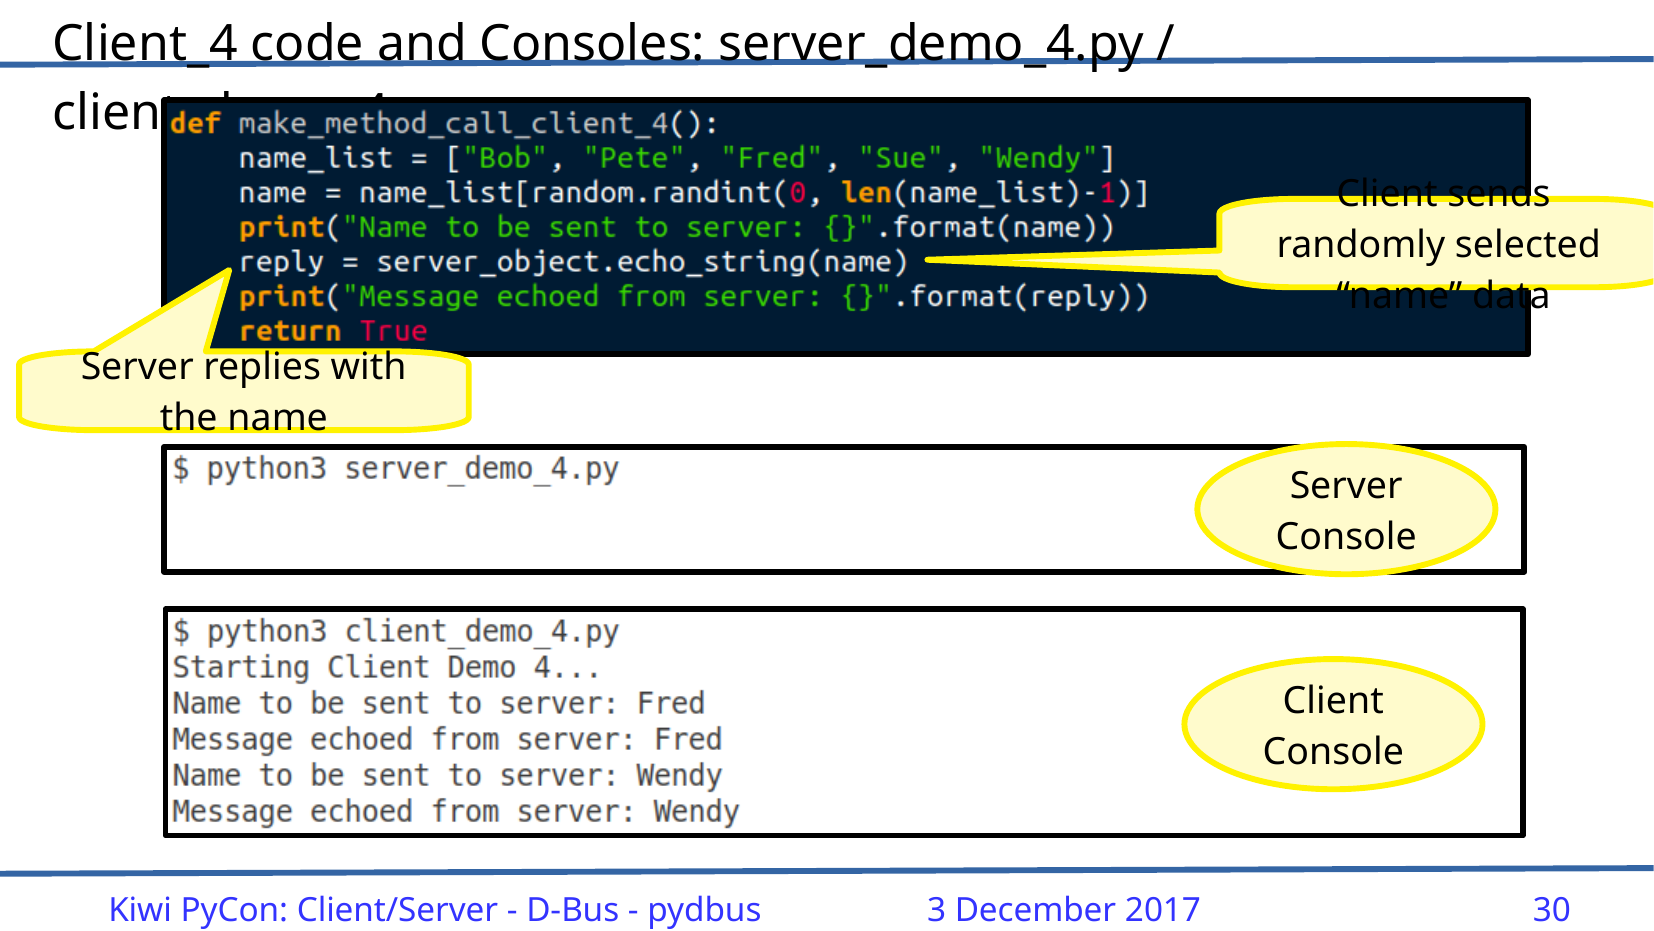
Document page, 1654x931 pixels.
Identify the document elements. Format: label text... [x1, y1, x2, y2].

picture [167, 103, 1526, 352]
picture [1492, 188, 1503, 198]
text_box Client_4 code and Consoles: server_demo_4.py / client_demo_4.py [37, 0, 1540, 76]
picture [1514, 188, 1526, 198]
picture [1500, 298, 1510, 306]
picture [166, 449, 1284, 569]
picture [168, 612, 1520, 833]
text_box Client sends randomly selected “name” data [927, 198, 1654, 288]
picture [1406, 188, 1417, 198]
picture [1477, 290, 1489, 306]
picture [1471, 188, 1481, 194]
picture [1385, 188, 1395, 194]
picture [1409, 449, 1522, 569]
picture [1377, 298, 1387, 306]
text_box Server Console [1197, 444, 1496, 575]
text_box Client Console [1184, 659, 1483, 790]
picture [1434, 290, 1444, 296]
text_box Server replies with the name [19, 270, 469, 431]
